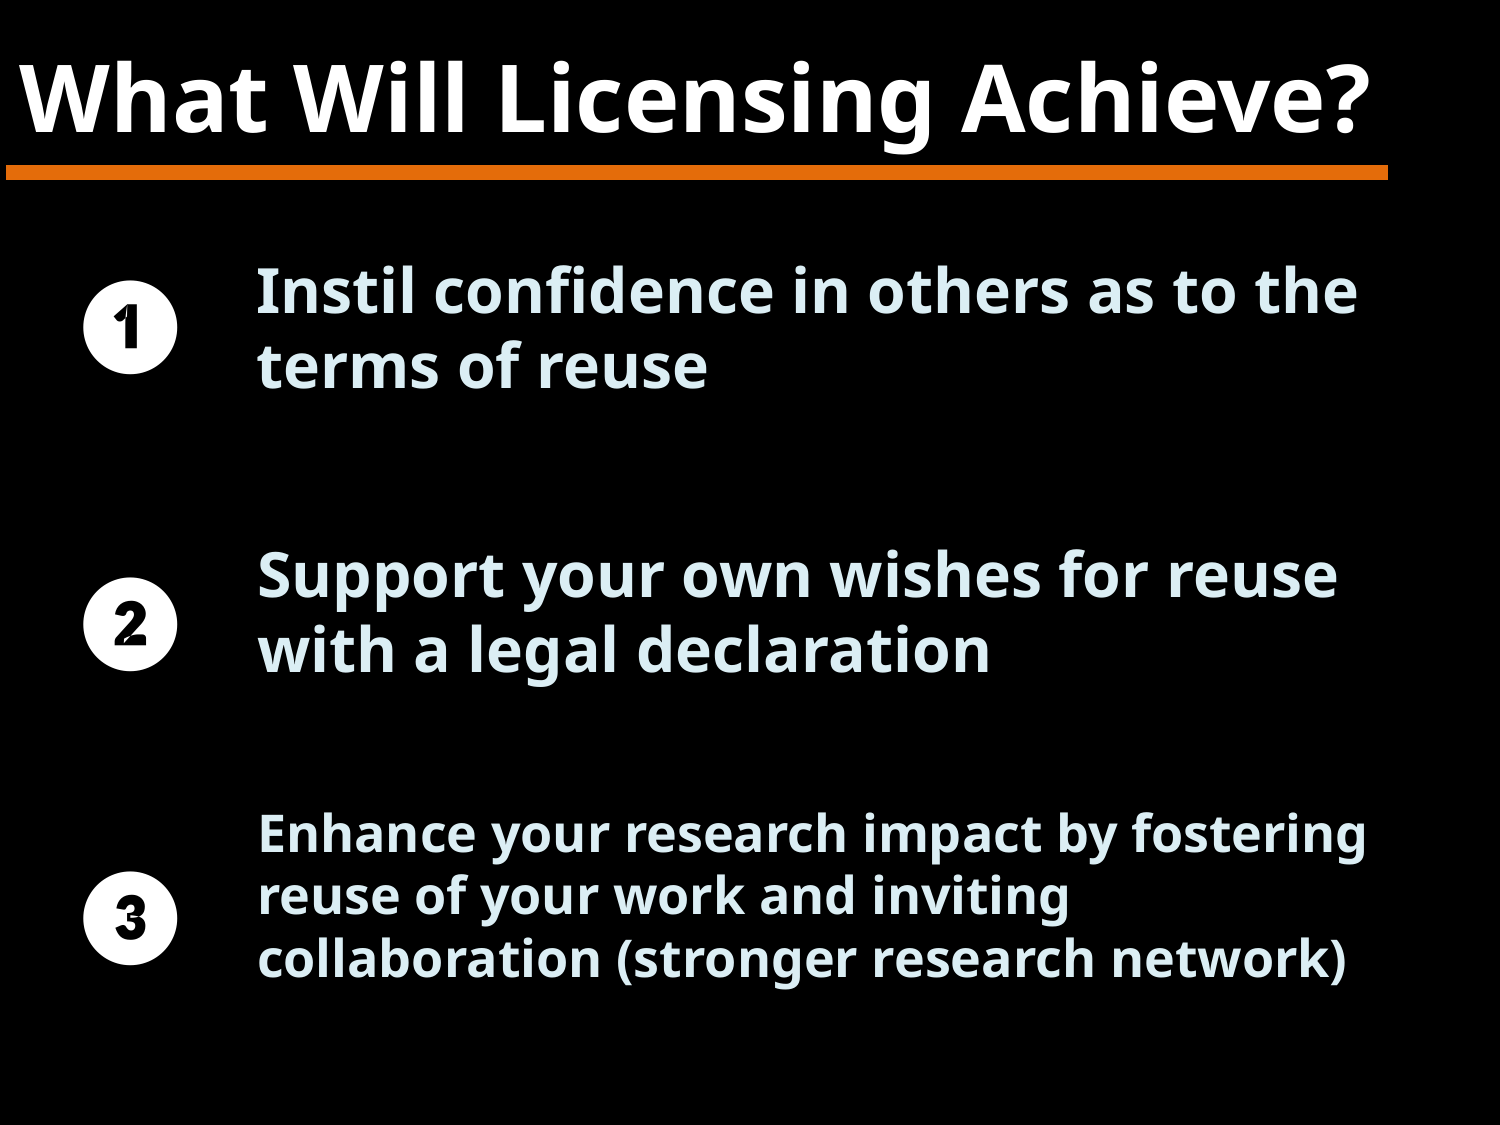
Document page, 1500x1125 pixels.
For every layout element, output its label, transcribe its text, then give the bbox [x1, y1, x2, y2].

text_box Enhance your research impact by fostering reuse of your work and inviting collaboration (stronger research network) [242, 792, 1388, 998]
text_box ❸ [53, 846, 195, 1021]
text_box Support your own wishes for reuse with a legal declaration [242, 527, 1377, 694]
text_box ❷ [53, 551, 184, 681]
text_box ❶ [53, 255, 207, 385]
text_box What Will Licensing Achieve? [4, 31, 1424, 161]
text_box Instil confidence in others as to the terms of reuse [241, 243, 1459, 411]
